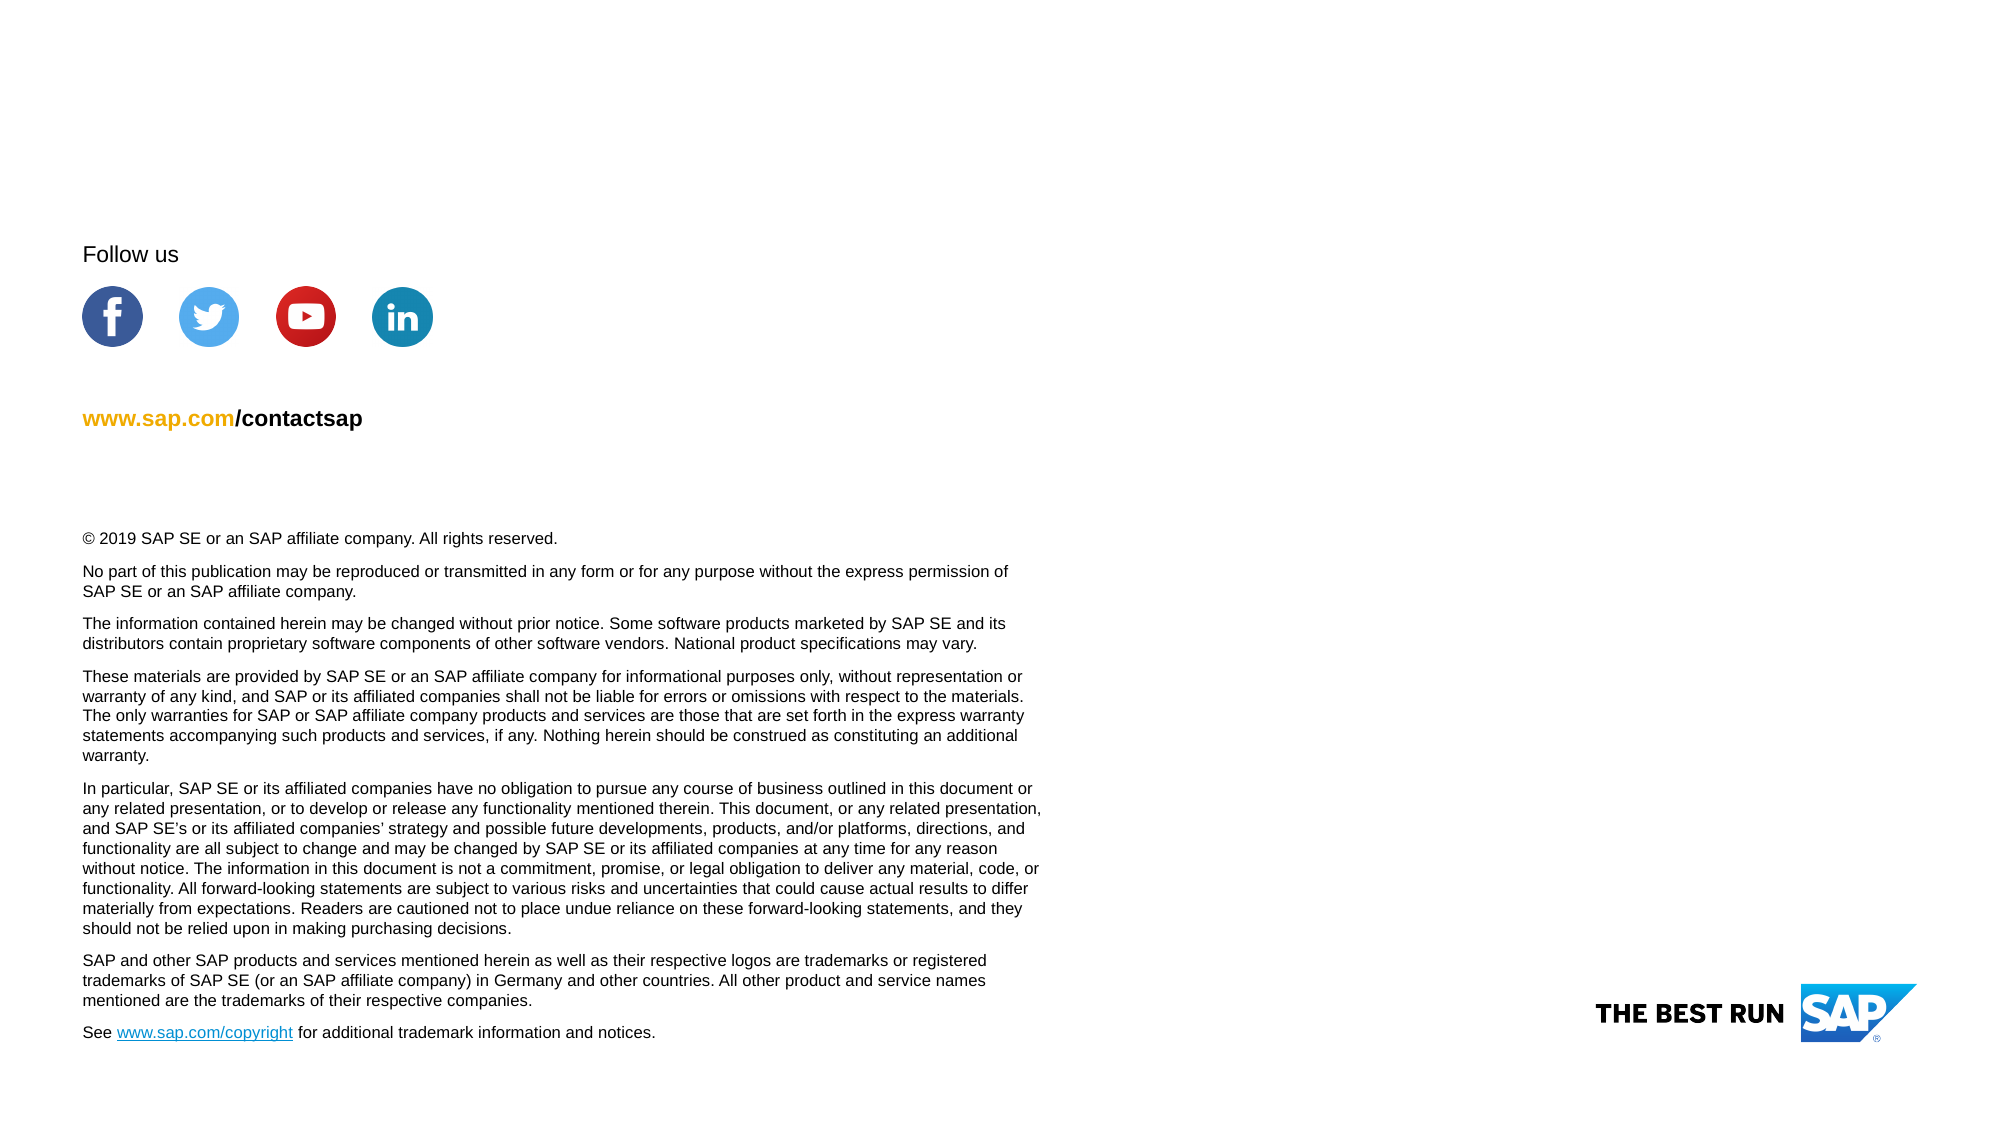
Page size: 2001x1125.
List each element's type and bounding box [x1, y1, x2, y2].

picture [179, 287, 239, 347]
picture [372, 287, 433, 347]
picture [82, 286, 143, 347]
picture [276, 286, 336, 347]
picture [1595, 983, 1918, 1043]
